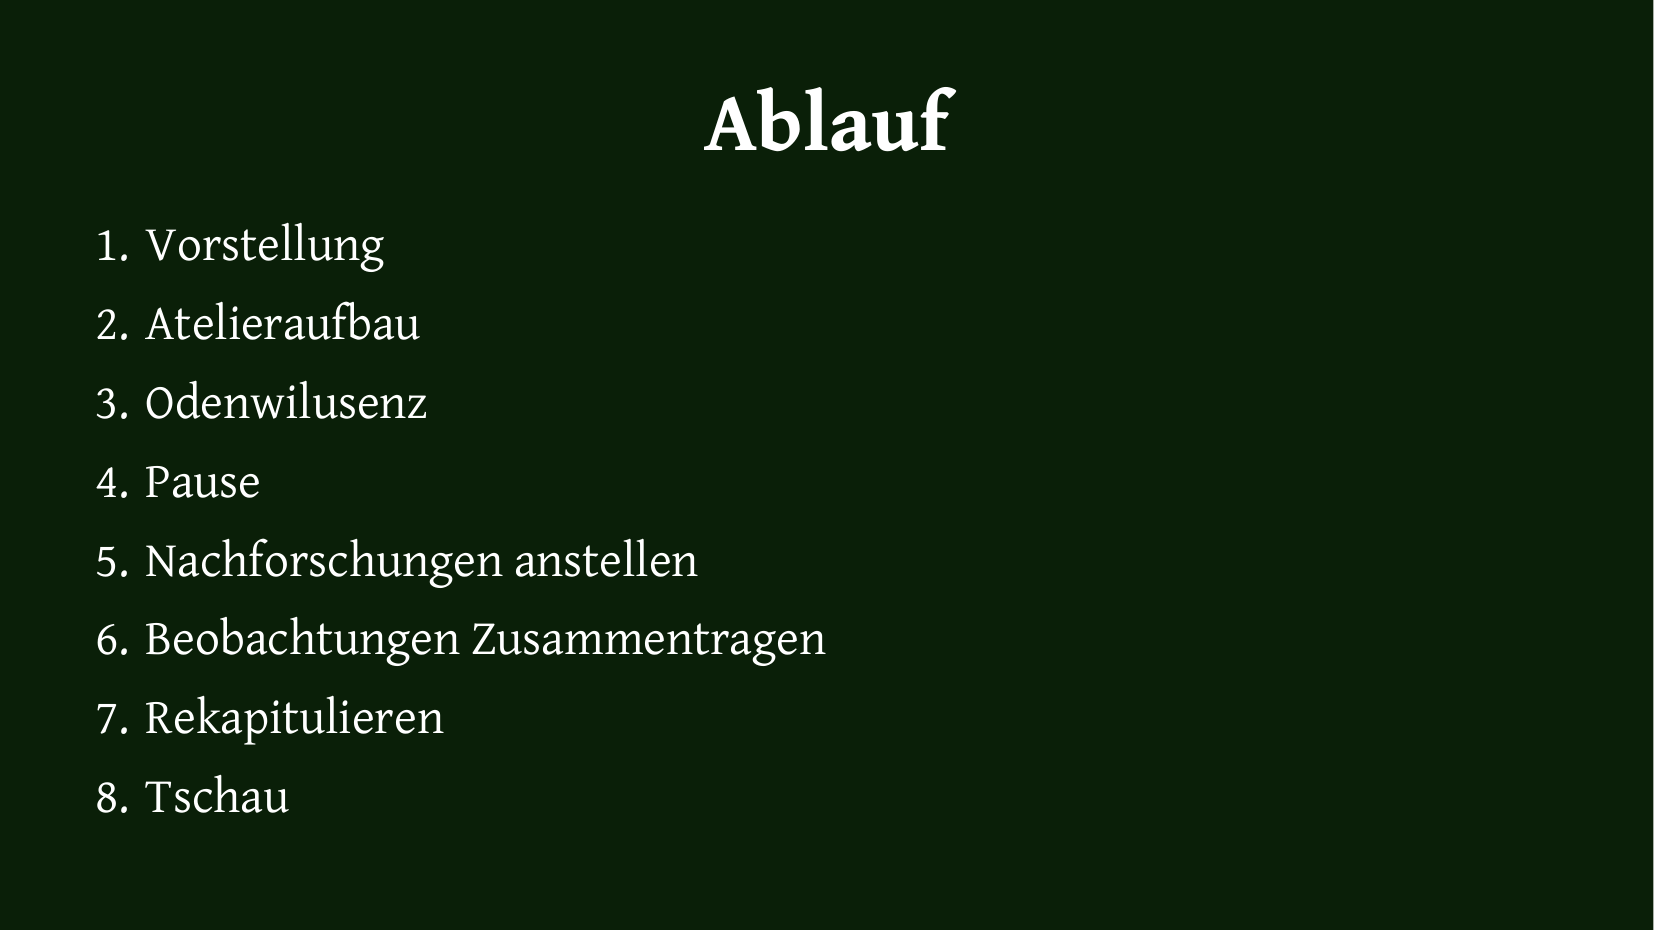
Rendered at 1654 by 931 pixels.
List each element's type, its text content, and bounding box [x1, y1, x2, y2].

title Ablauf [82, 59, 1571, 193]
list Vorstellung Atelieraufbau Odenwilusenz Pause Nachforschungen anstellen Beobachtungen Zusammentragen Rekapitulieren Tschau [82, 217, 1571, 827]
